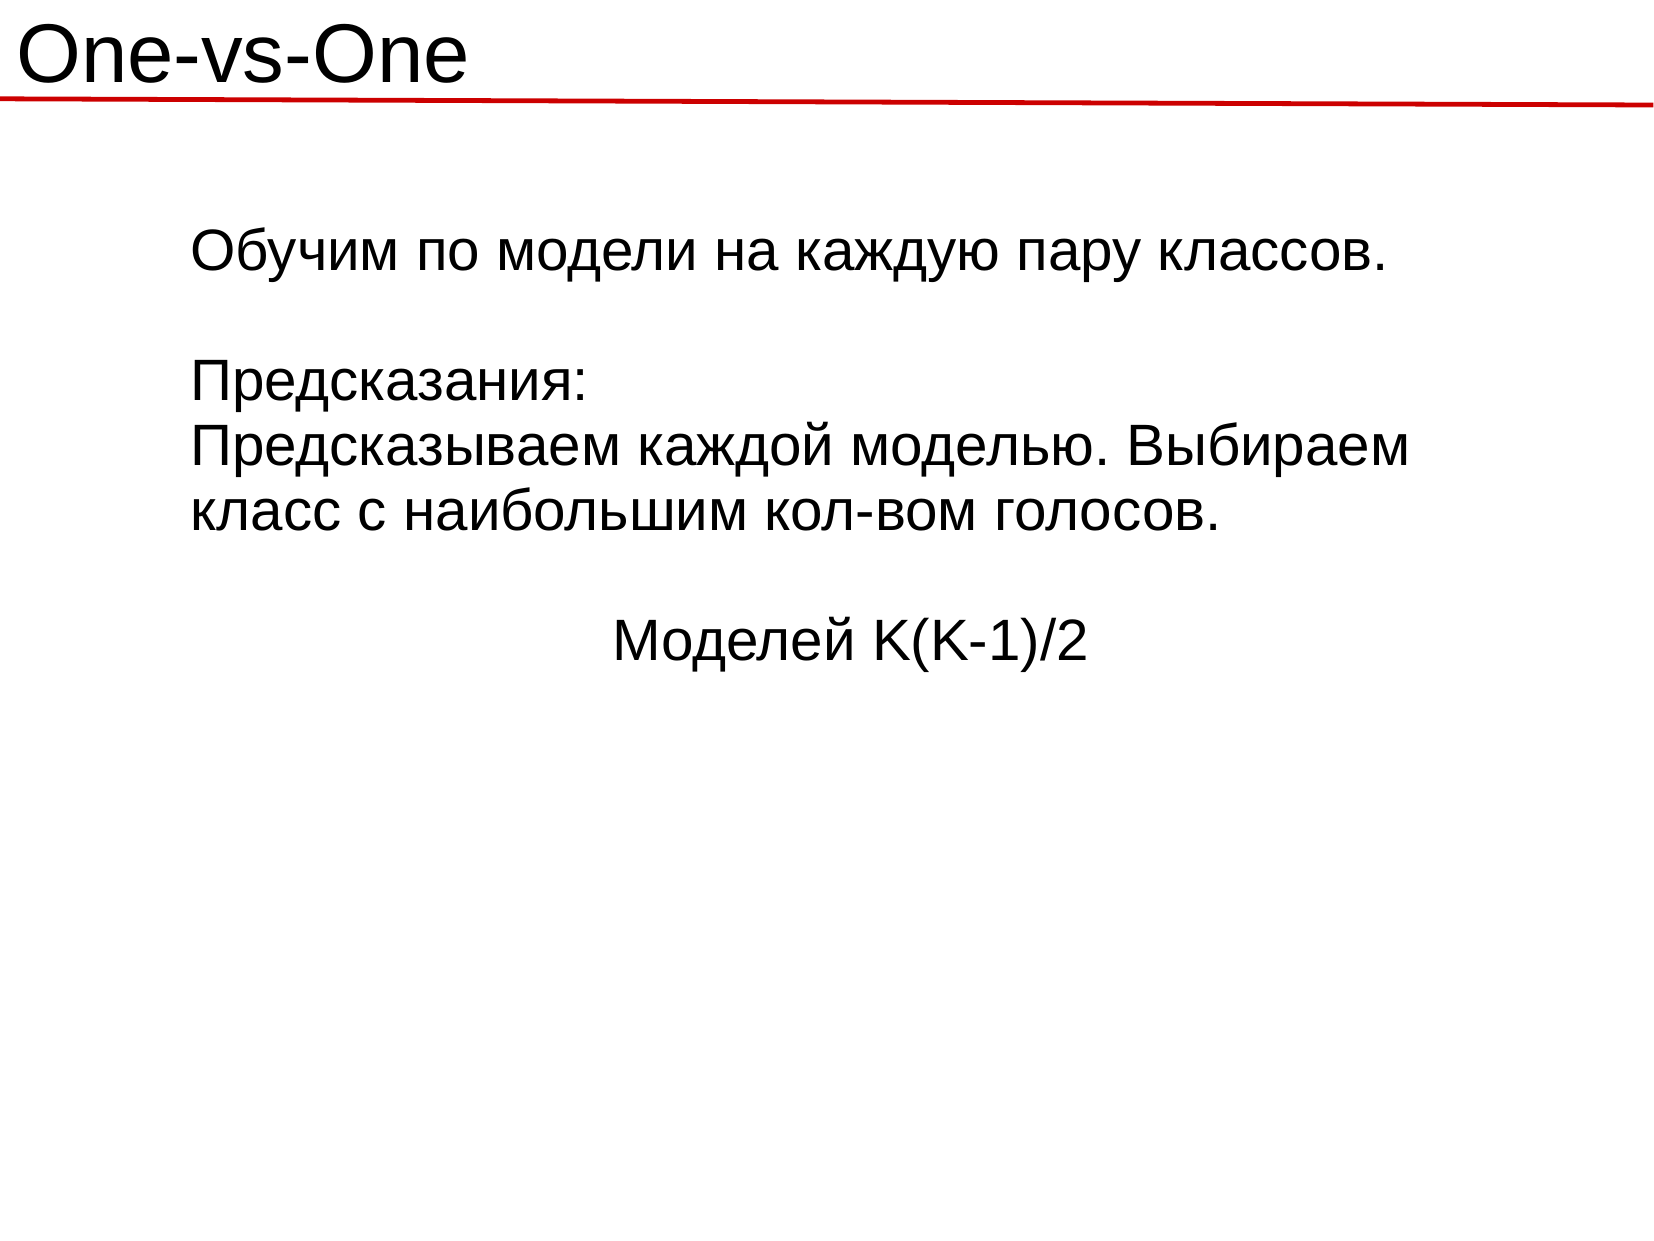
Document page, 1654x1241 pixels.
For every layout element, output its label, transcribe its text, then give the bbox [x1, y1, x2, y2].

text_box One-vs-One [1, 0, 1231, 109]
text_box Обучим по модели на каждую пару классов. Предсказания: Предсказываем каждой моделью. Выбираем класс с наибольшим кол-вом голосов. Моделей K(K-1)/2 [175, 210, 1526, 811]
